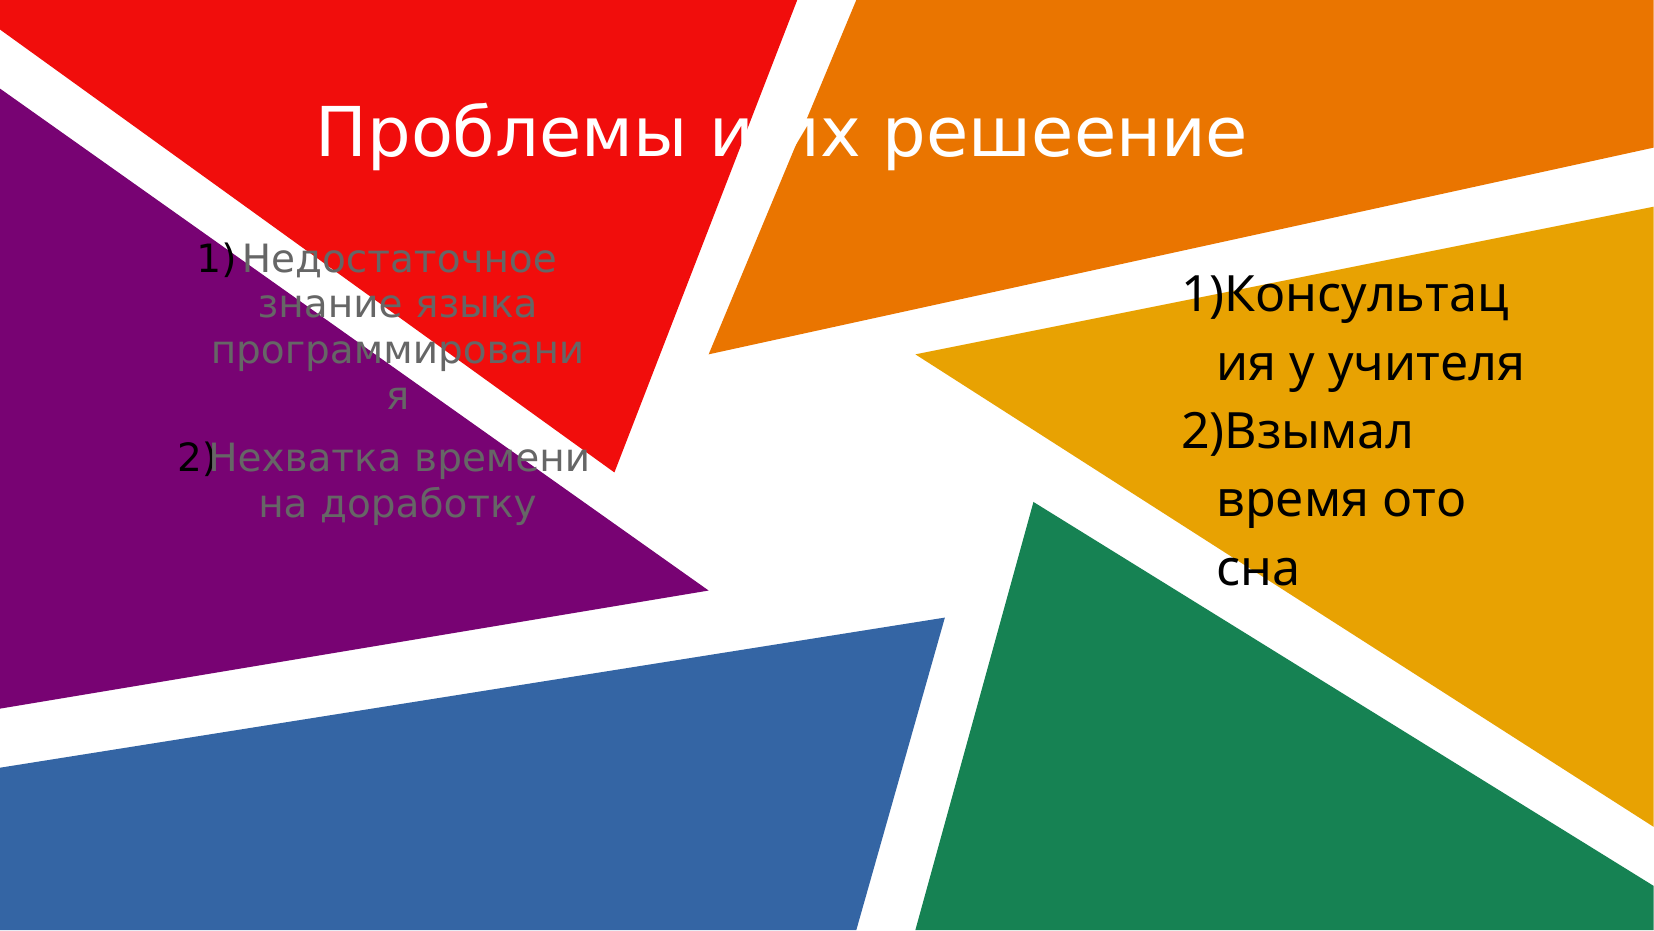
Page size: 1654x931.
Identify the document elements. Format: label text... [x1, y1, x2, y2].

title Проблемы и их решеение [88, 52, 1477, 213]
text_box Консультация у учителя Взымал время ото сна [1181, 258, 1536, 600]
list Недостаточное знание языка программирования Нехватка времени на доработку [177, 236, 591, 532]
